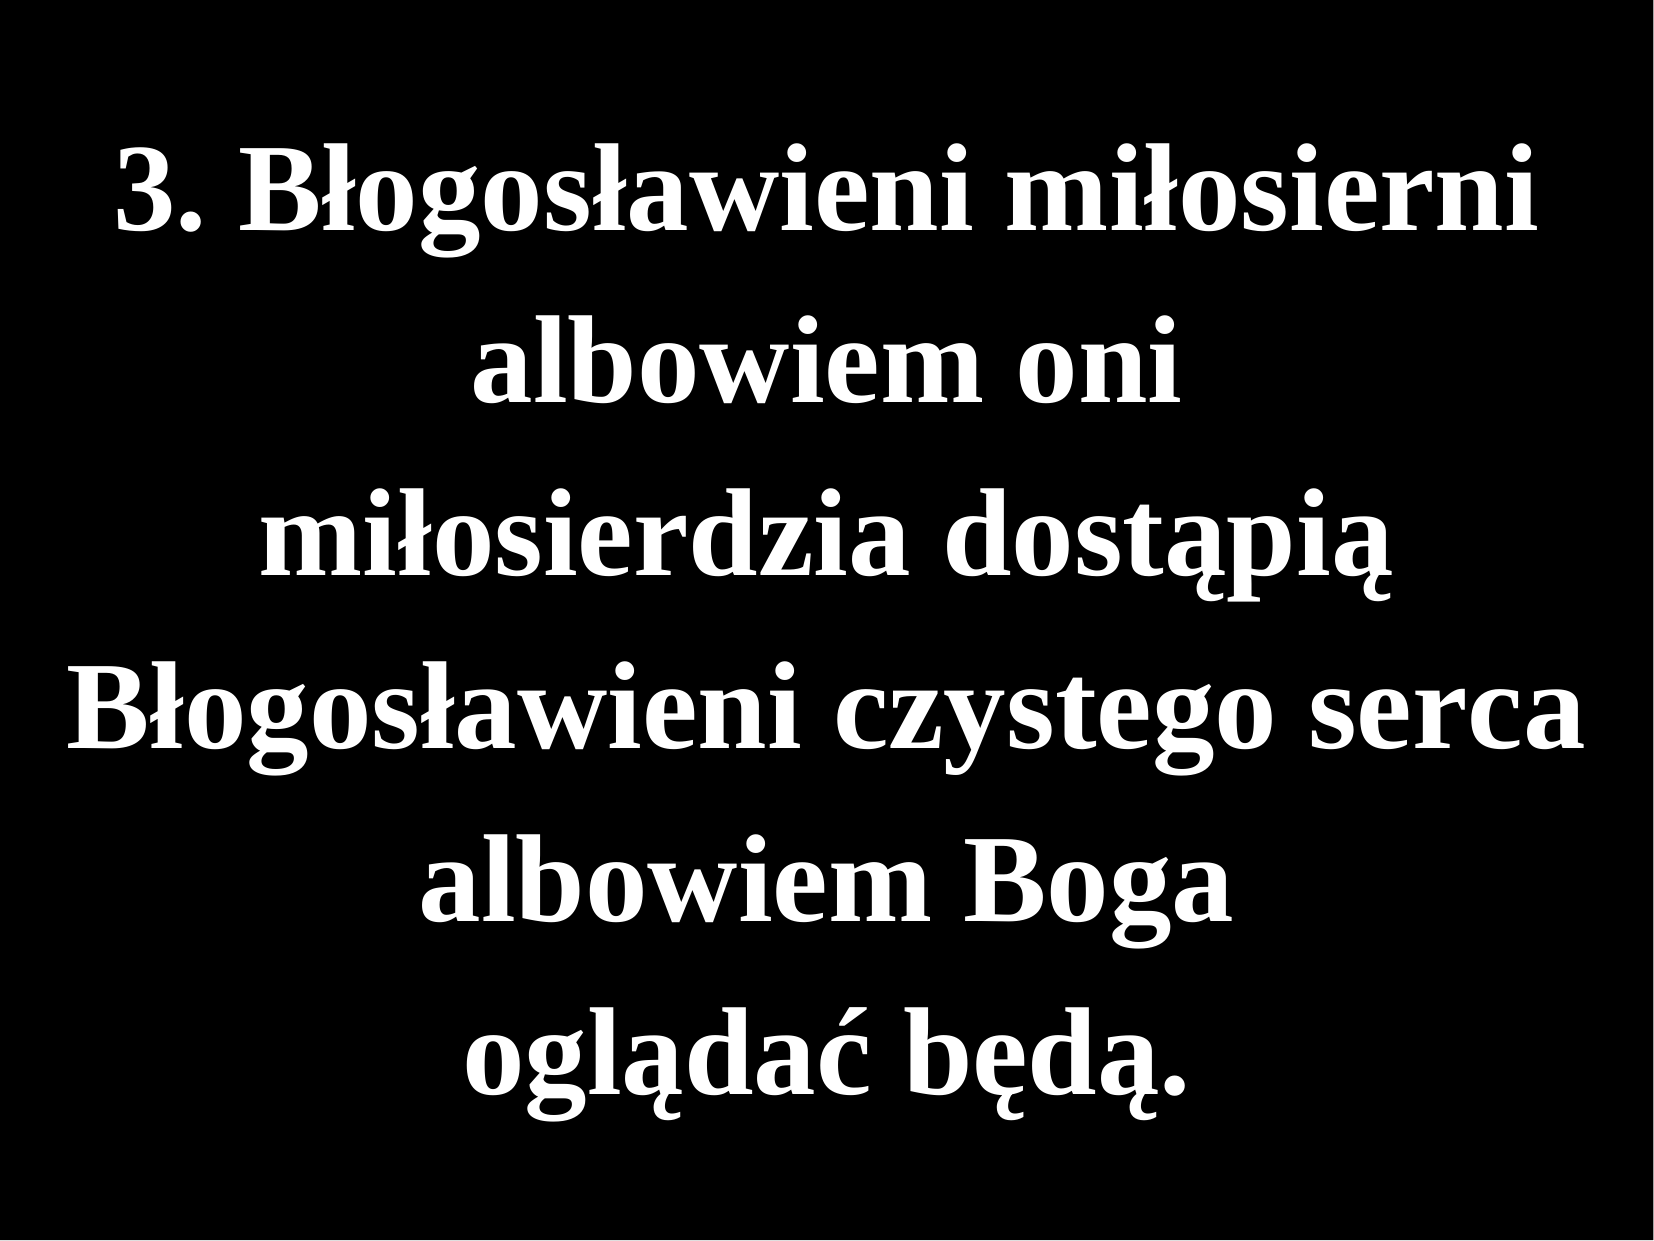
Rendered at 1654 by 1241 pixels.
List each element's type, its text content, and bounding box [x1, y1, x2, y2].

title 3. Błogosławieni miłosierni ppp albowiem oni ppp miłosierdzia dostąpią ppp Błogosławieni czystego serca ppp albowiem Boga ppp oglądać będą. [0, 0, 1654, 1241]
